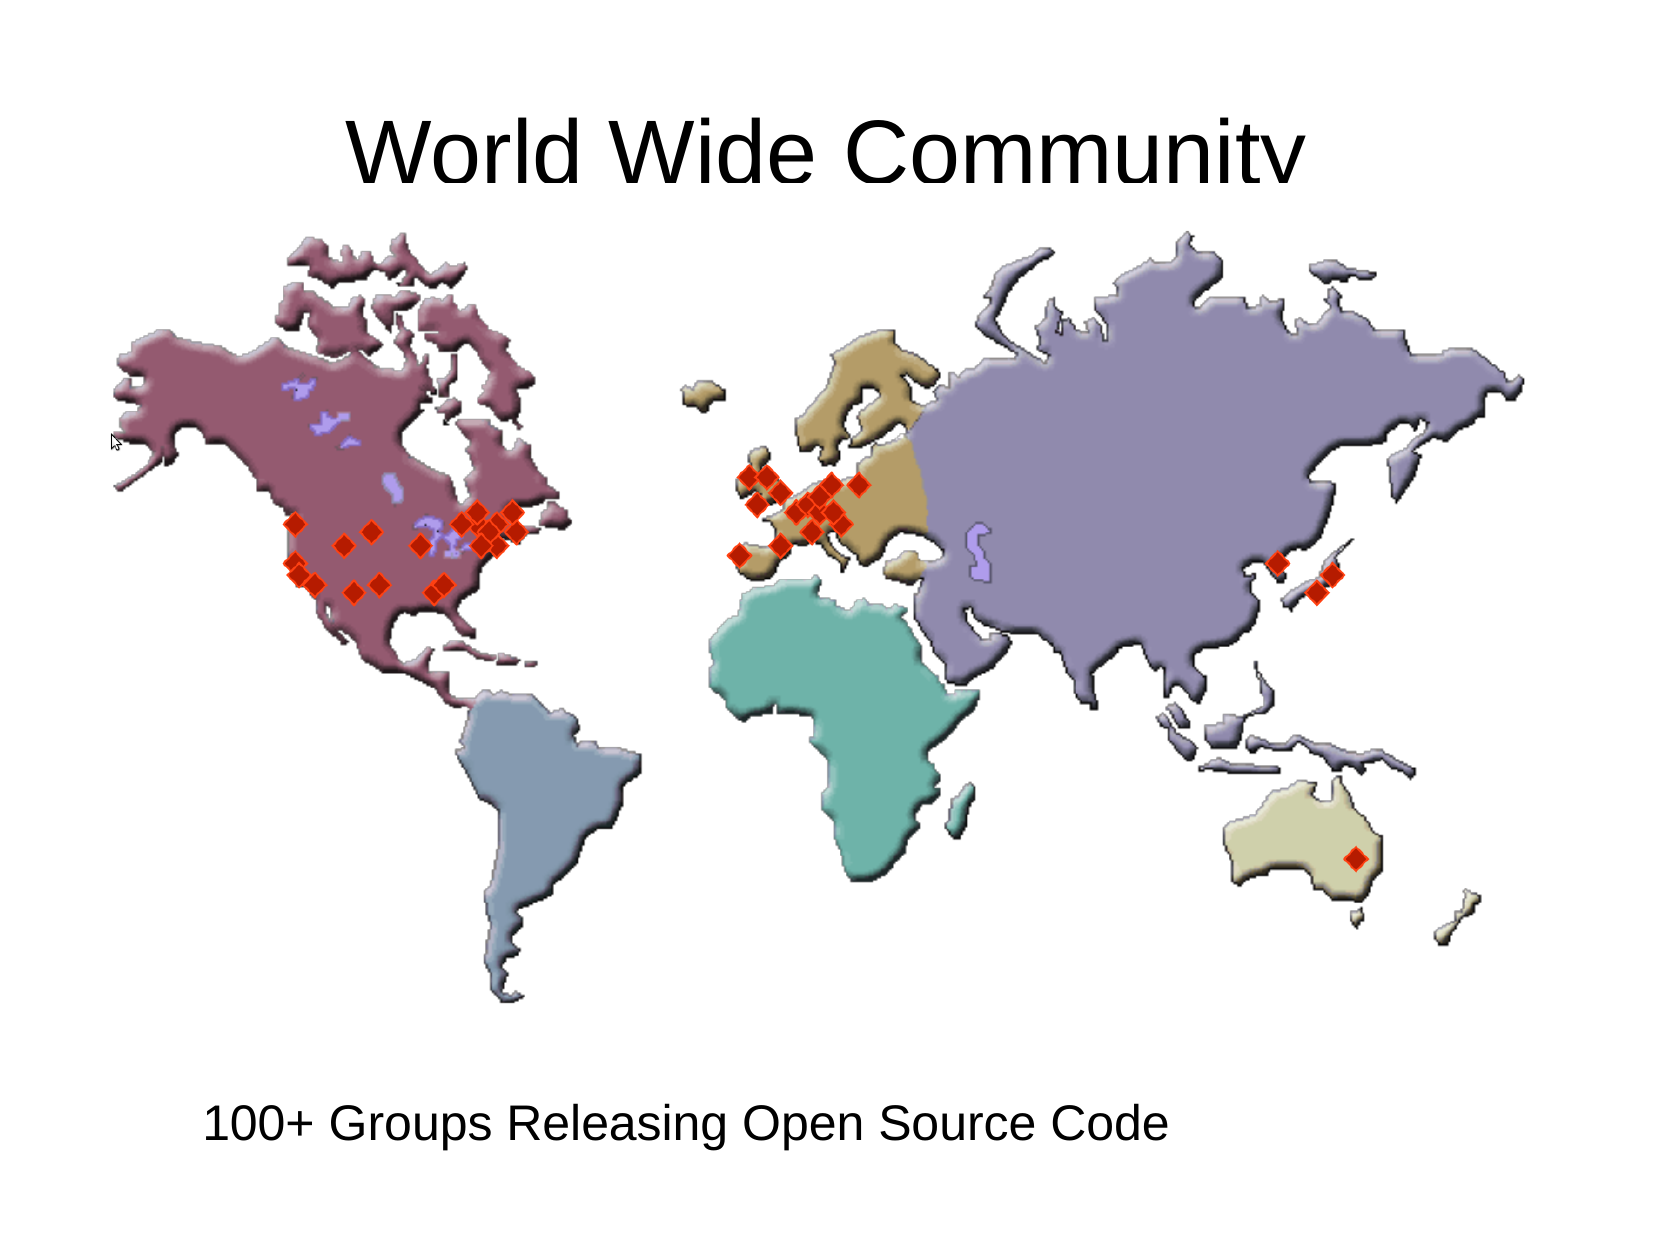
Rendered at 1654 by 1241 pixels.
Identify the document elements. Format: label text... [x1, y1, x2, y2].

text_box 100+ Groups Releasing Open Source Code [187, 1087, 1351, 1159]
picture [8, 183, 1632, 1051]
title World Wide Community [82, 56, 1571, 183]
